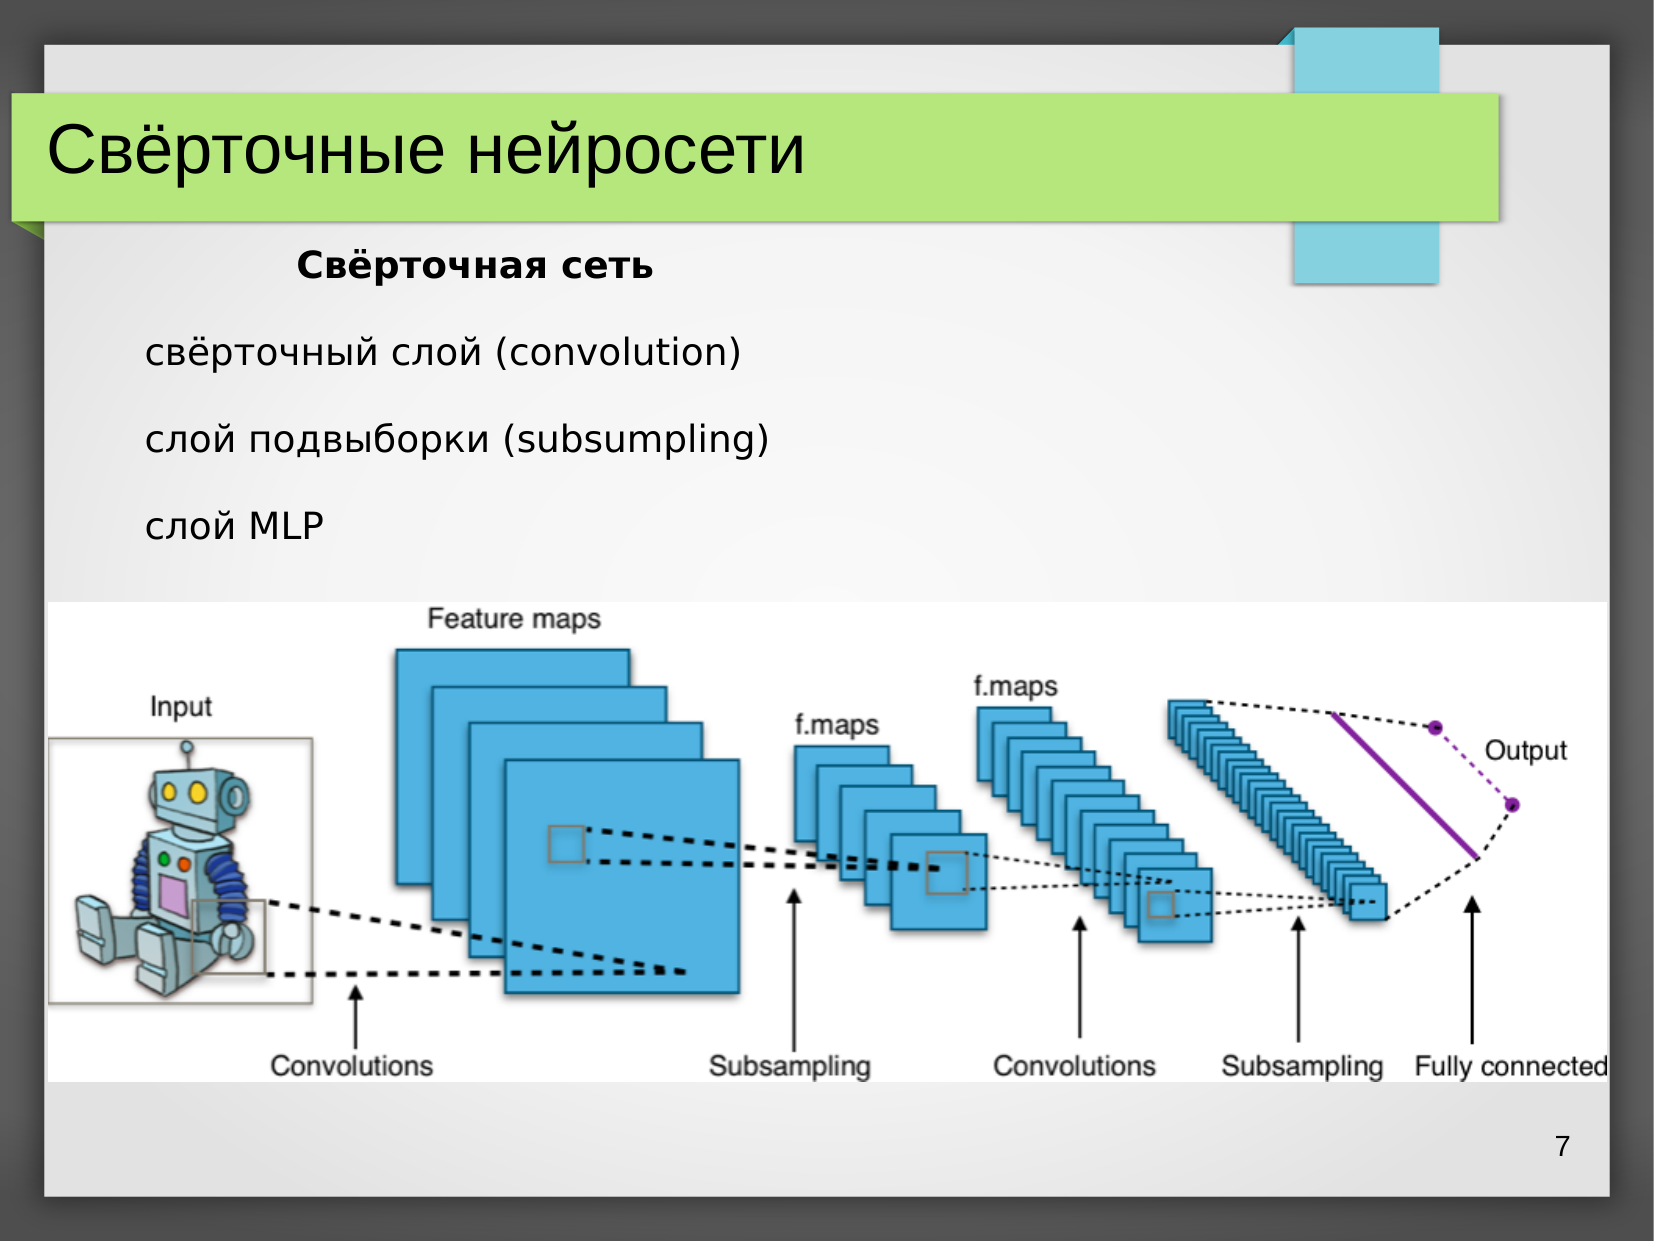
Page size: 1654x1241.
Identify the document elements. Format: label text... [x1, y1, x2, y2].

picture [0, 0, 1654, 1241]
text_box Свёрточная сеть свёрточный слой (convolution) слой подвыборки (subsumpling) cлой MLP [129, 236, 821, 602]
title Свёрточные нейросети [46, 109, 1499, 190]
